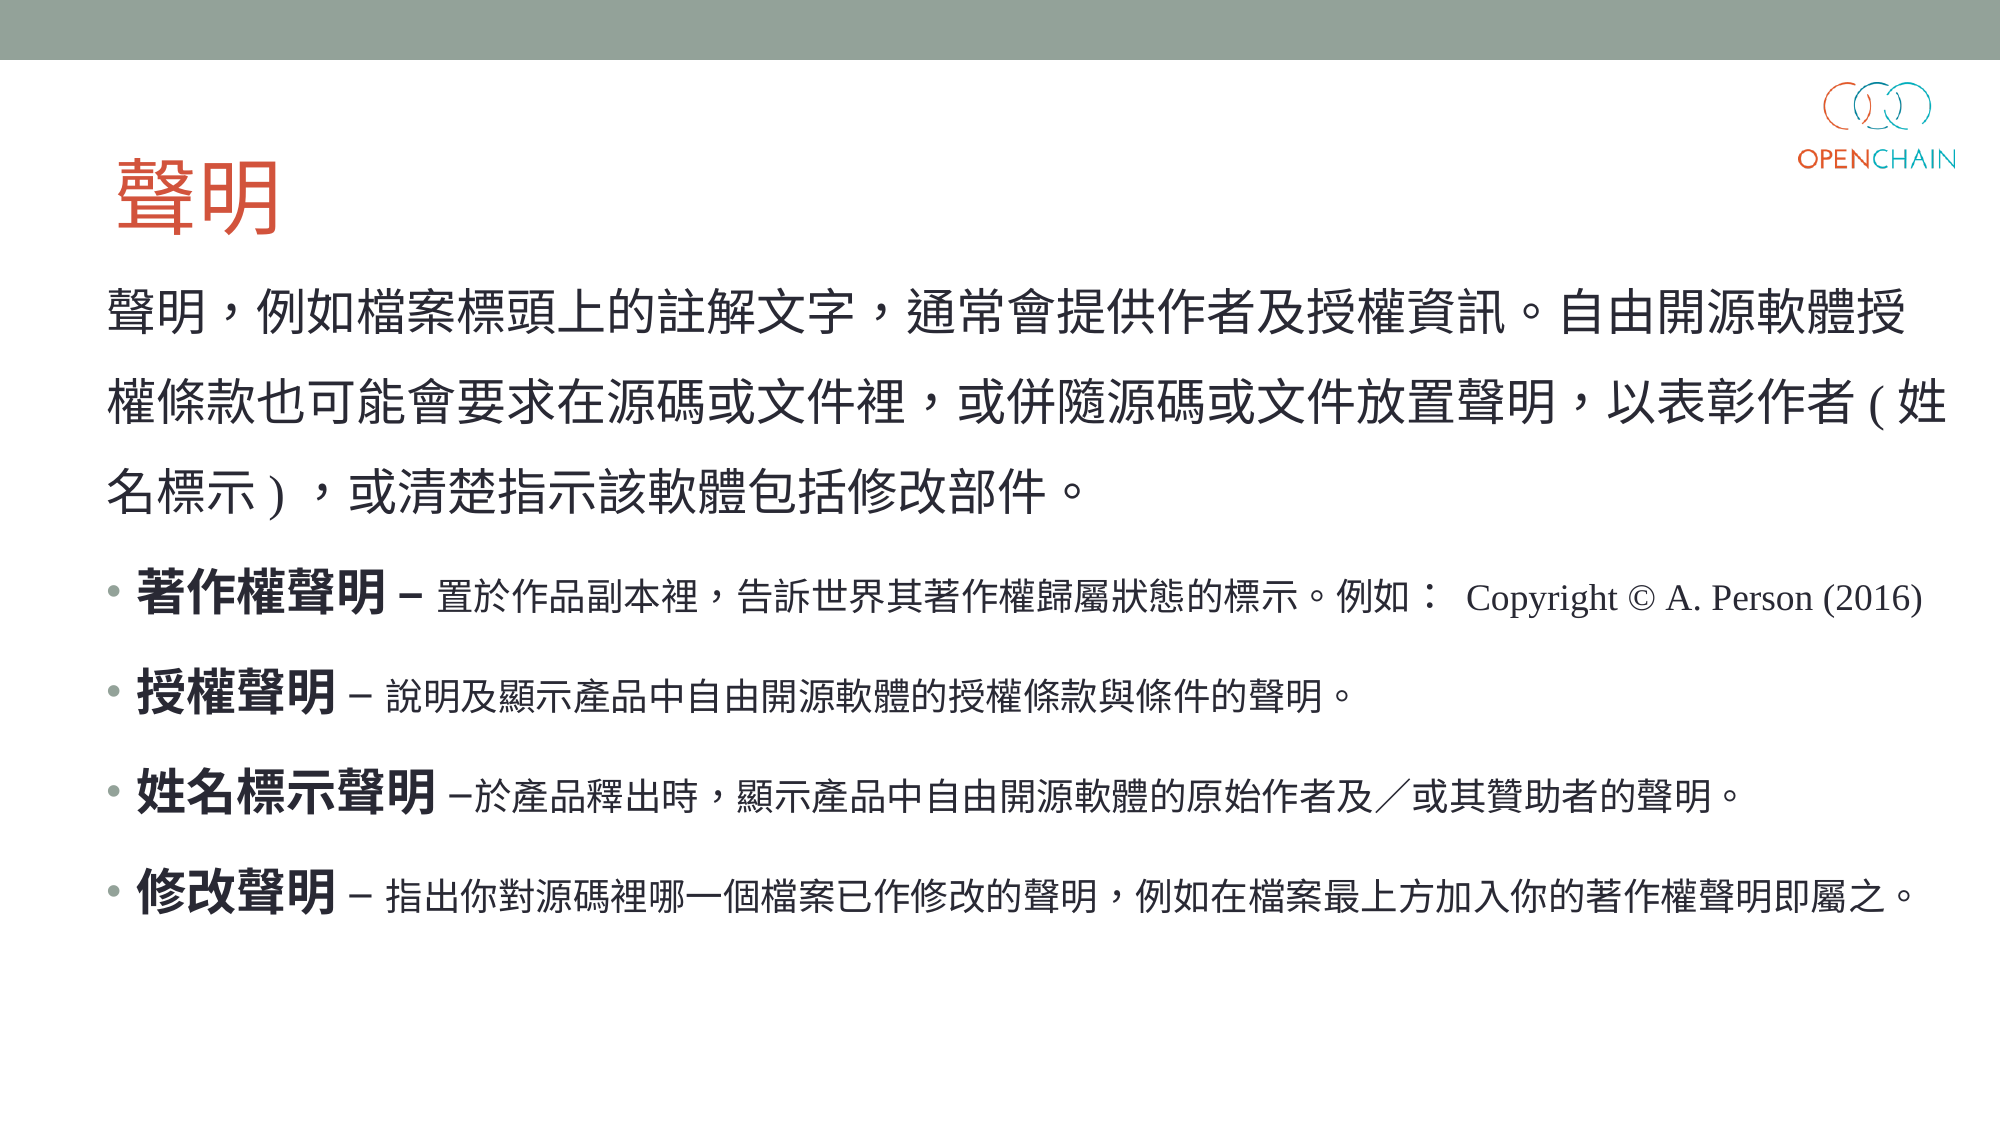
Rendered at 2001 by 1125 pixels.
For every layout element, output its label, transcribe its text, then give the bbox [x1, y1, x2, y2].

title 聲明 [99, 87, 1900, 243]
list 聲明，例如檔案標頭上的註解文字，通常會提供作者及授權資訊。自由開源軟體授權條款也可能會要求在源碼或文件裡，或併隨源碼或文件放置聲明，以表彰作者(姓名標示)，或清楚指示該軟體包括修改部件。 著作權聲明 – 置於作品副本裡，告訴世界其著作權歸屬狀態的標示。例如： Copyright © A. Person (2016) 授權聲明 – 說明及顯示產品中自由開源軟體的授權條款與條件的聲明。 姓名標示聲明 –於產品釋出時，顯示產品中自由開源軟體的原始作者及／或其贊助者的聲明。 修改聲明 – 指出你對源碼裡哪一個檔案已作修改的聲明，例如在檔案最上方加入你的著作權聲明即屬之。 [91, 243, 1970, 1125]
